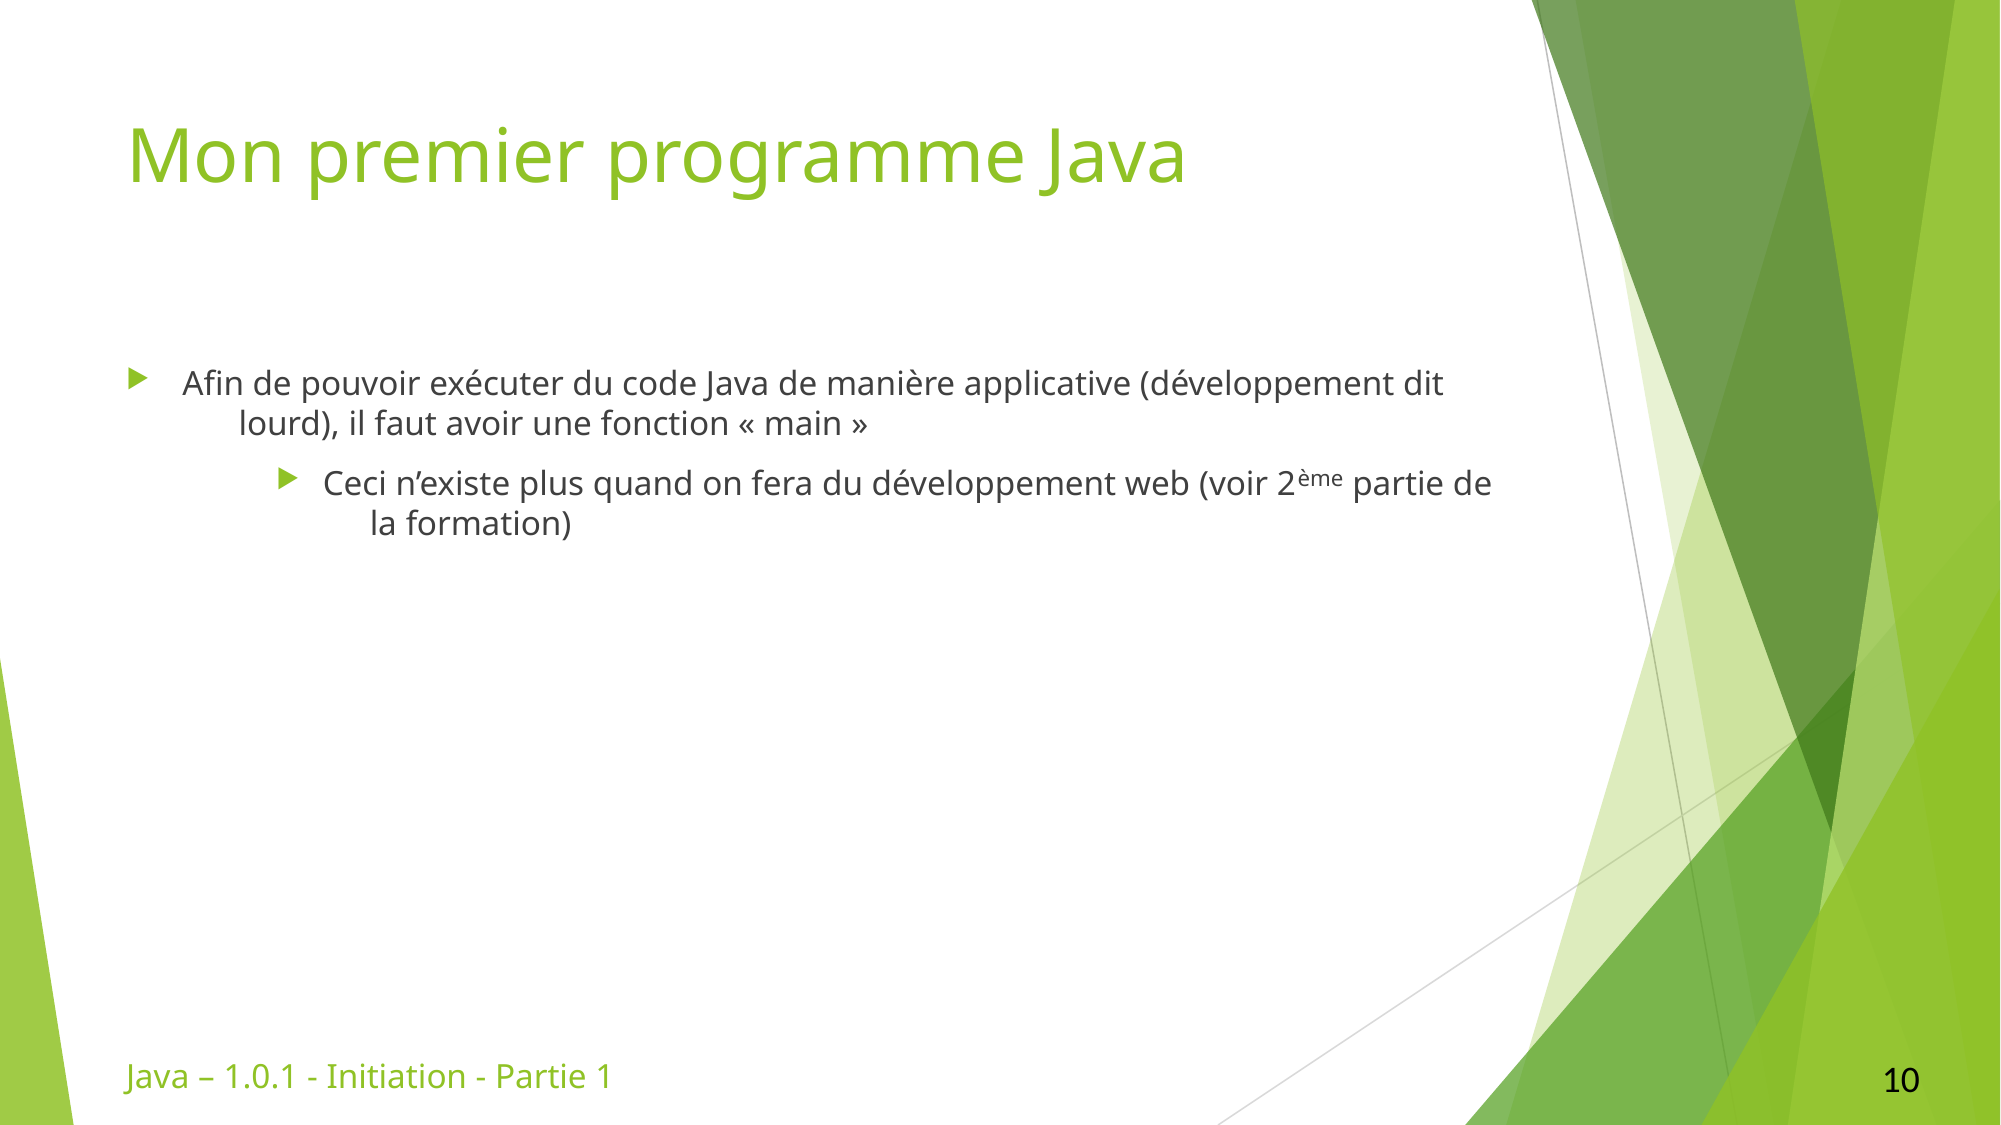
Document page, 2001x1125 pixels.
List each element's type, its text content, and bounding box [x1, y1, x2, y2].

text_box Java – 1.0.1 - Initiation - Partie 1 [111, 1047, 1094, 1109]
list Afin de pouvoir exécuter du code Java de manière applicative (développement dit lourd), il faut avoir une fonction « main » Ceci n’existe plus quand on fera du développement web (voir 2ème partie de la formation) [111, 354, 1522, 992]
title Mon premier programme Java [111, 99, 1522, 317]
text_box [1866, 1047, 1979, 1108]
